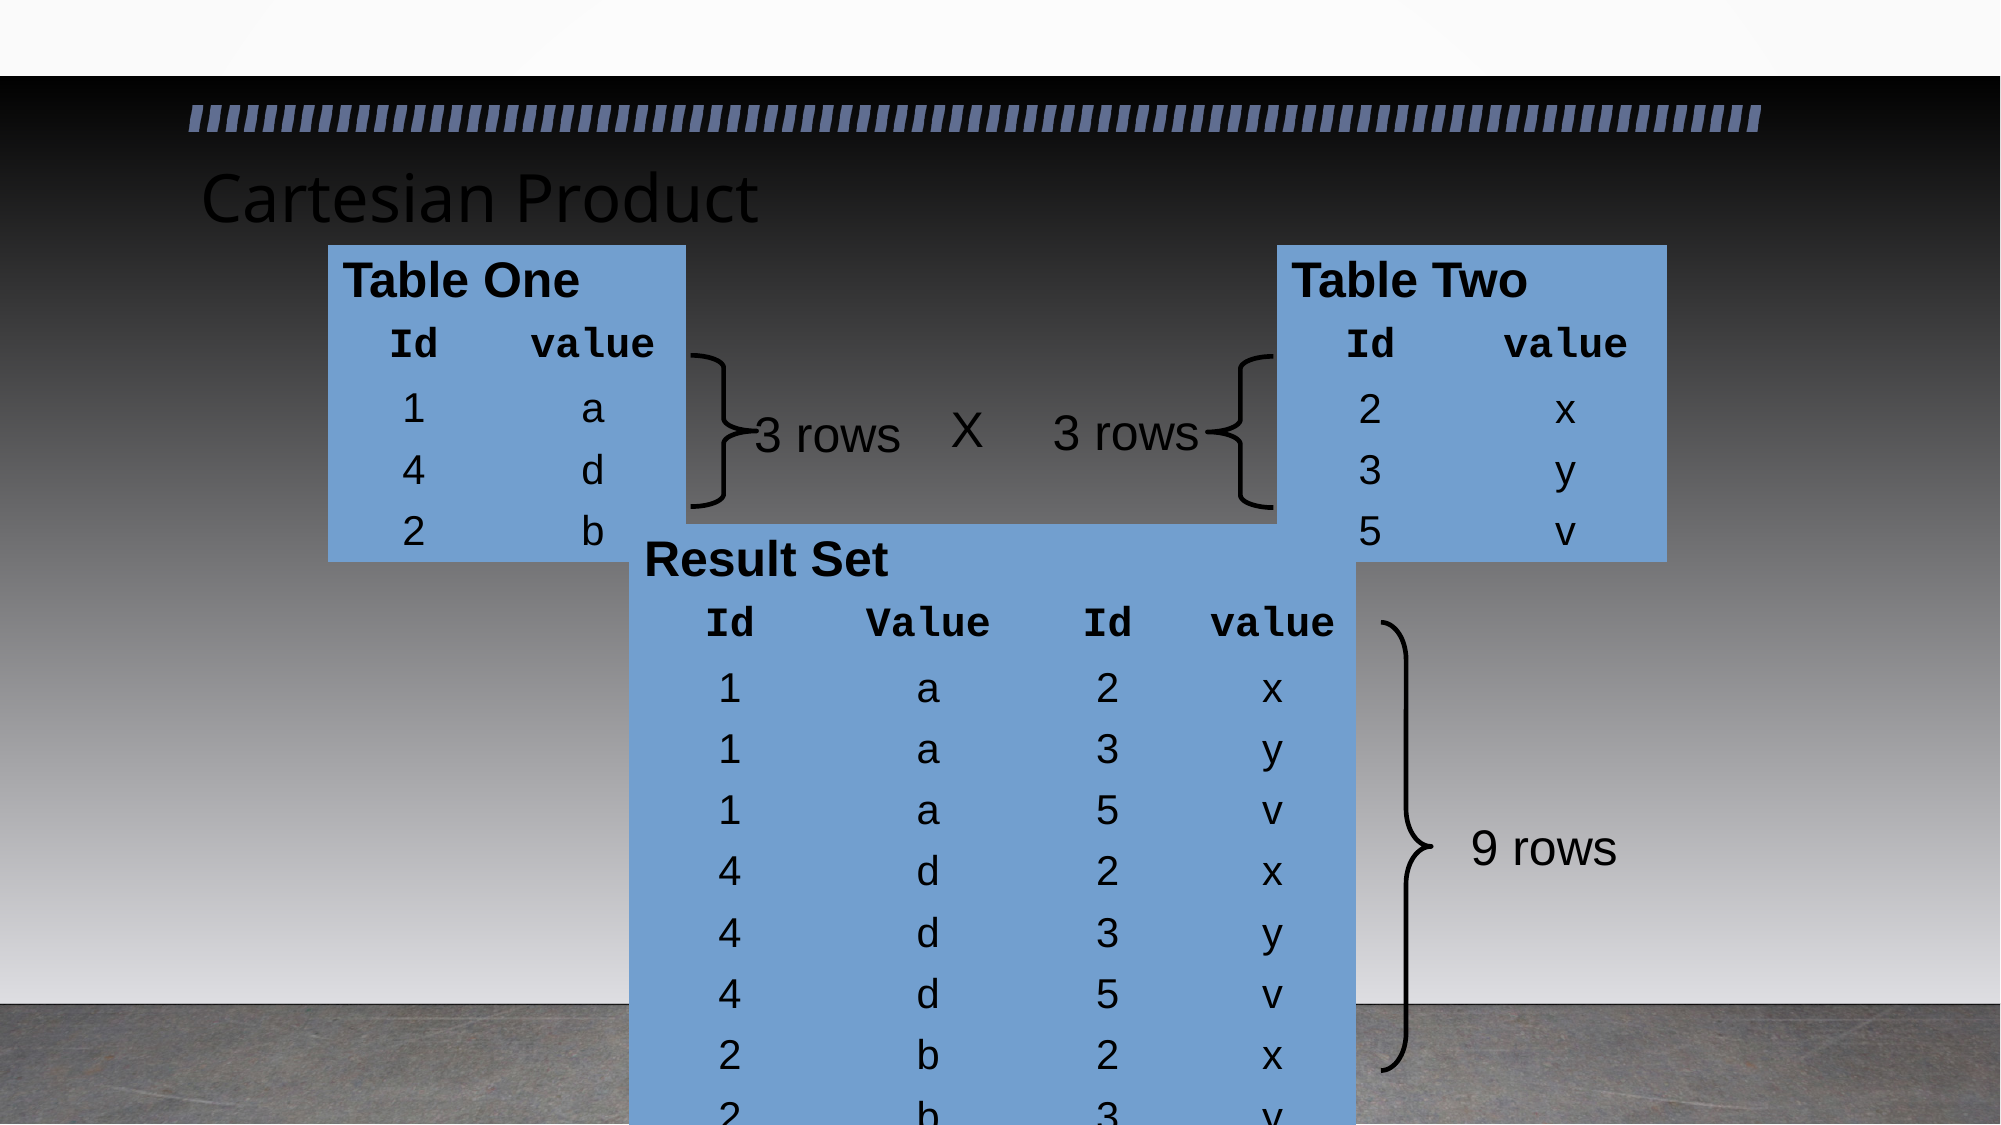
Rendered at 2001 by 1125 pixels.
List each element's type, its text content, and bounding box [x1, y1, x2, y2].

table_cell 2 [1277, 378, 1464, 439]
text_box 3 rows [1038, 385, 1217, 477]
table_cell value [1189, 595, 1356, 657]
table_cell d [830, 902, 1026, 963]
text_box 9 rows [1456, 801, 1635, 892]
table_cell 3 [1026, 1086, 1189, 1125]
table_cell v [1189, 779, 1356, 841]
table_cell Id [1026, 595, 1189, 657]
table_cell a [830, 779, 1026, 841]
table_cell 2 [629, 1025, 830, 1086]
table_cell a [500, 378, 686, 439]
text_box 3 rows [739, 387, 918, 478]
table_cell 3 [1026, 902, 1189, 963]
table_cell y [1189, 718, 1356, 779]
table_cell 1 [629, 657, 830, 718]
table_cell 2 [1026, 841, 1189, 902]
table_cell Id [328, 316, 500, 378]
table_cell Id [629, 595, 830, 657]
table_cell x [1464, 378, 1667, 439]
table_cell 1 [629, 718, 830, 779]
title Cartesian Product [185, 157, 1762, 331]
table_cell 3 [1026, 718, 1189, 779]
table_cell y [1464, 439, 1667, 501]
table_header Table One [328, 245, 686, 316]
table_cell b [830, 1025, 1026, 1086]
table_cell v [1464, 501, 1667, 562]
table_cell value [500, 316, 686, 378]
table_cell y [1189, 902, 1356, 963]
text_box X [936, 382, 1012, 473]
table_header Table Two [1277, 245, 1667, 316]
table_cell 3 [1277, 439, 1464, 501]
table_cell b [830, 1086, 1026, 1125]
table_cell 1 [328, 378, 500, 439]
table_cell b [922, 1111, 934, 1125]
table_cell v [1189, 963, 1356, 1025]
table_cell Value [830, 595, 1026, 657]
table_cell 4 [629, 963, 830, 1025]
table_cell d [830, 841, 1026, 902]
table_cell x [1189, 657, 1356, 718]
table_cell d [830, 963, 1026, 1025]
table_cell x [1189, 841, 1356, 902]
table_cell 2 [328, 500, 500, 562]
table_cell 5 [1026, 779, 1189, 841]
table_cell 2 [629, 1086, 830, 1125]
table_cell Id [1277, 316, 1464, 378]
table_cell 2 [1026, 1025, 1189, 1086]
table_cell 5 [1026, 963, 1189, 1025]
table_cell a [830, 718, 1026, 779]
table_cell y [1189, 1086, 1356, 1125]
table_cell 4 [328, 439, 500, 500]
table_header Result Set [629, 524, 1356, 595]
table_cell 4 [629, 841, 830, 902]
table_cell value [1464, 316, 1667, 378]
table_cell 1 [629, 779, 830, 841]
table_cell 4 [629, 902, 830, 963]
table_cell 2 [1026, 657, 1189, 718]
table_cell x [1189, 1025, 1356, 1086]
table_cell d [500, 439, 686, 500]
table_cell a [830, 657, 1026, 718]
table_cell b [500, 500, 686, 562]
table_cell 5 [1277, 501, 1464, 562]
